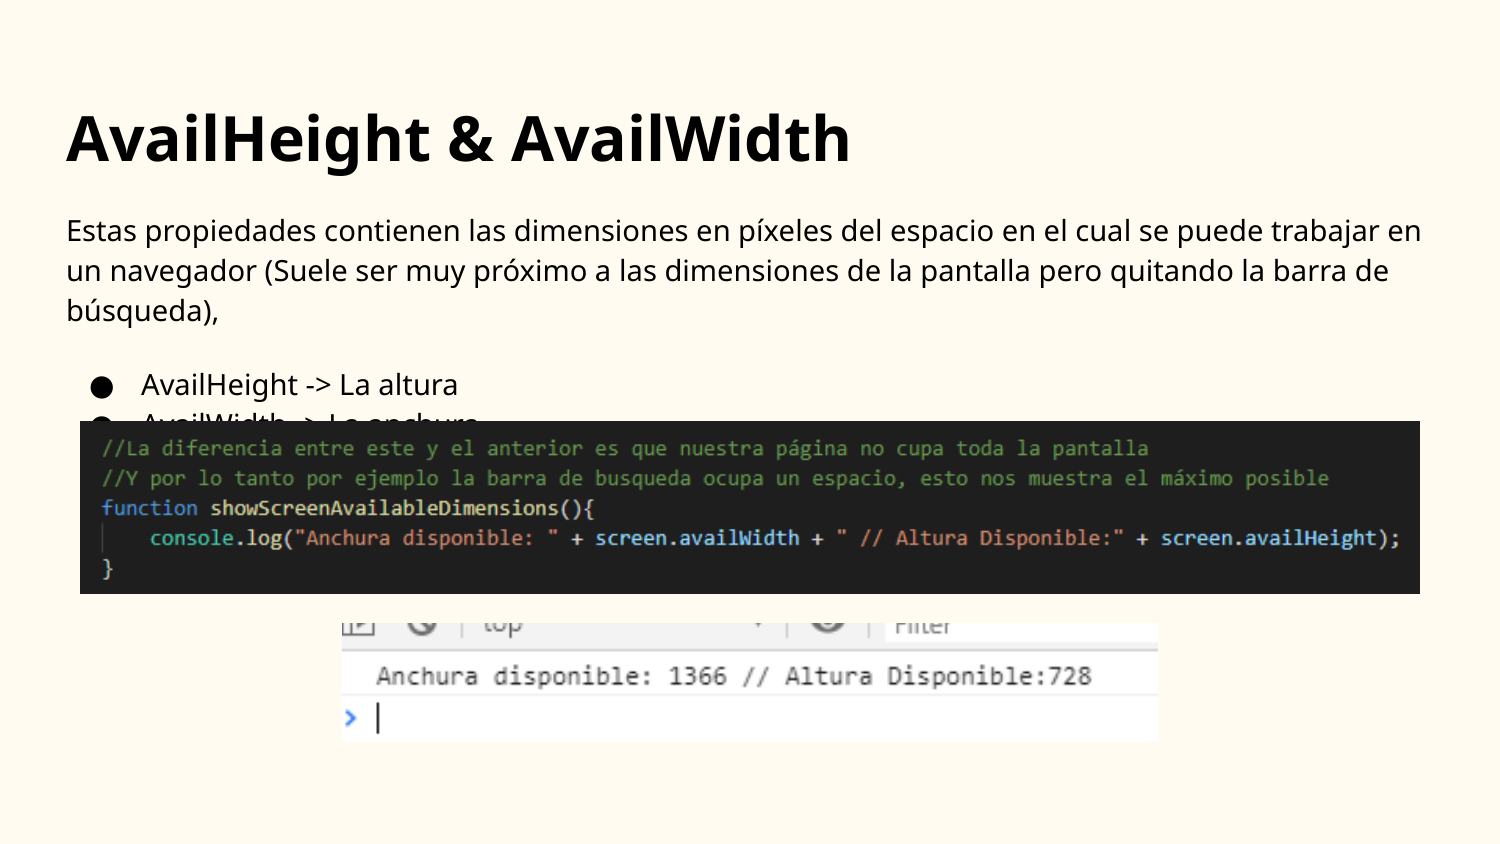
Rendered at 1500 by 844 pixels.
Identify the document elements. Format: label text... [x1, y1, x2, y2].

title AvailHeight & AvailWidth [51, 72, 1449, 174]
picture [80, 421, 1420, 594]
picture [342, 623, 1158, 741]
list Estas propiedades contienen las dimensiones en píxeles del espacio en el cual se puede trabajar en un navegador (Suele ser muy próximo a las dimensiones de la pantalla pero quitando la barra de búsqueda), AvailHeight -> La altura AvailWidth -> La anchura [51, 192, 1449, 434]
